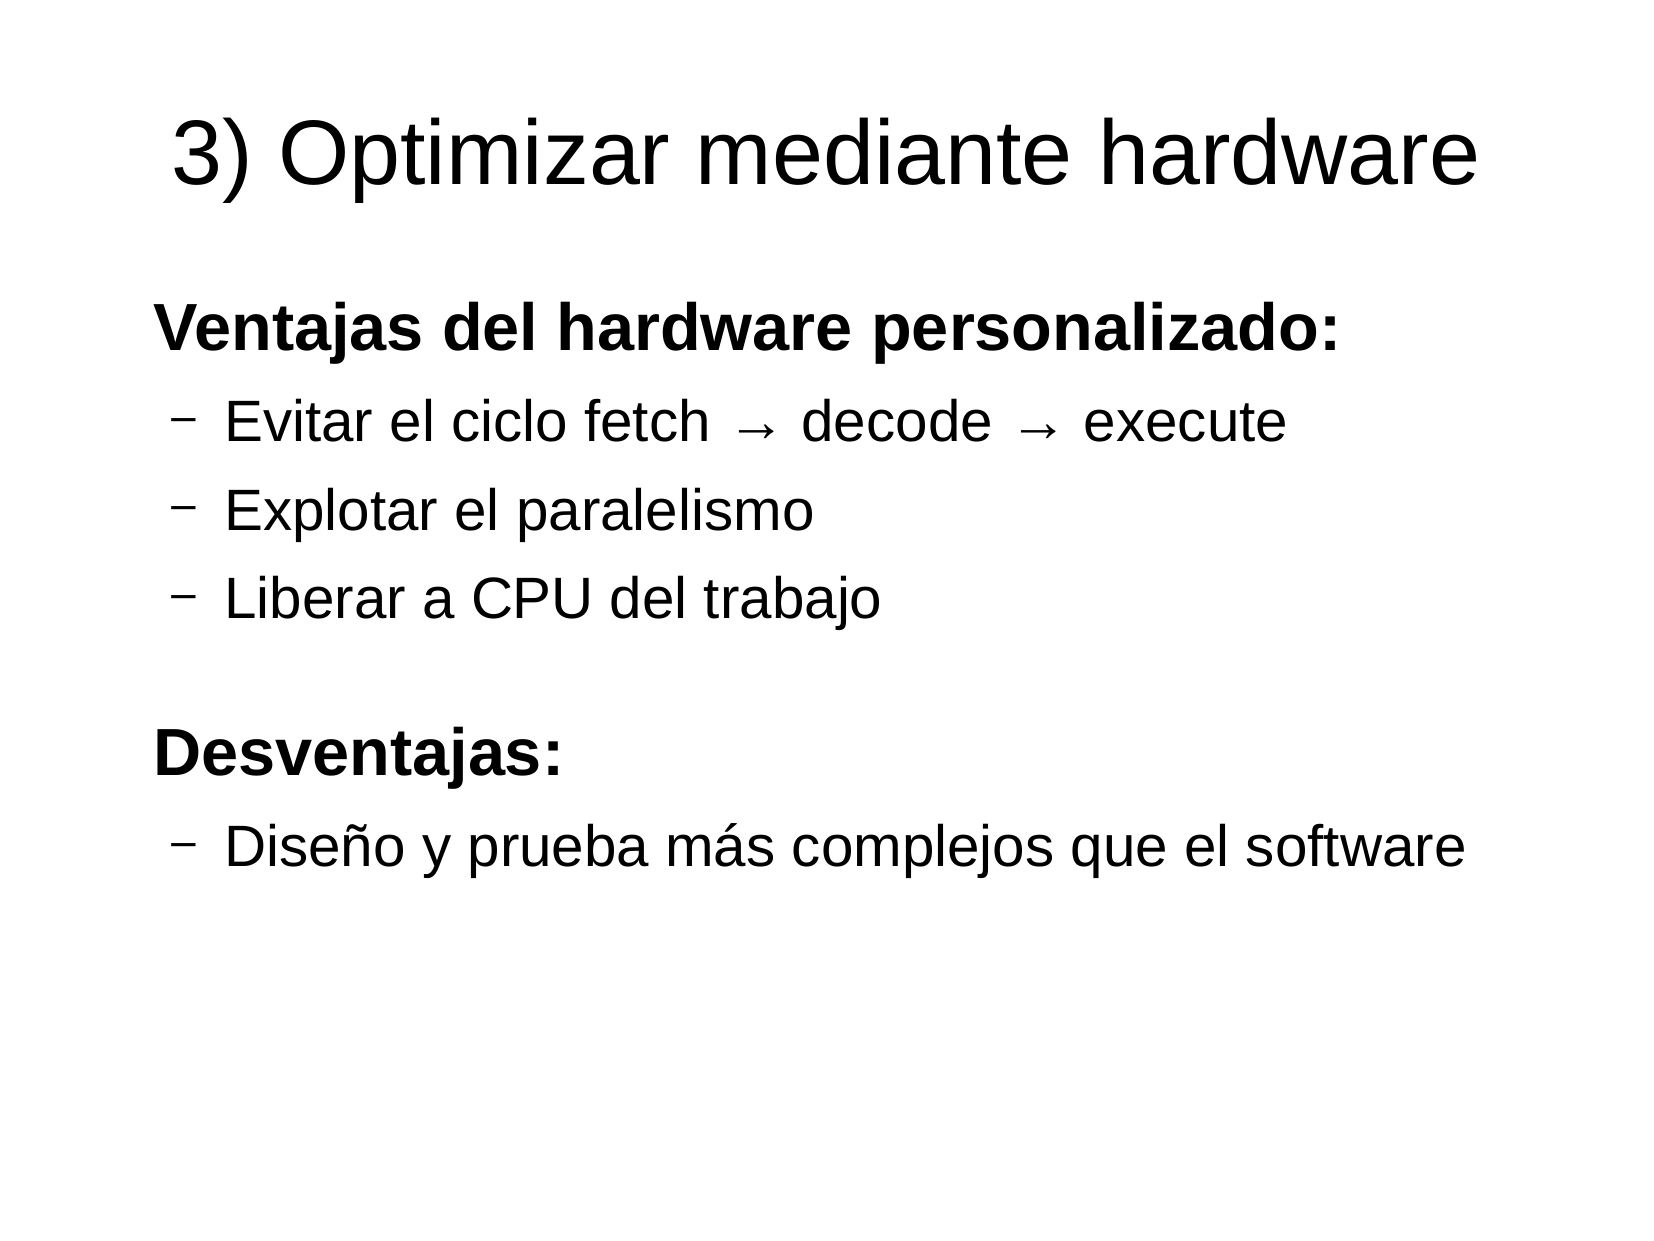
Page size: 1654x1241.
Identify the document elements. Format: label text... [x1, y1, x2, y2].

list Ventajas del hardware personalizado: Evitar el ciclo fetch → decode → execute Explotar el paralelismo Liberar a CPU del trabajo [82, 290, 1571, 686]
title 3) Optimizar mediante hardware [82, 49, 1571, 257]
list Desventajas: Diseño y prueba más complejos que el software [82, 715, 1571, 934]
